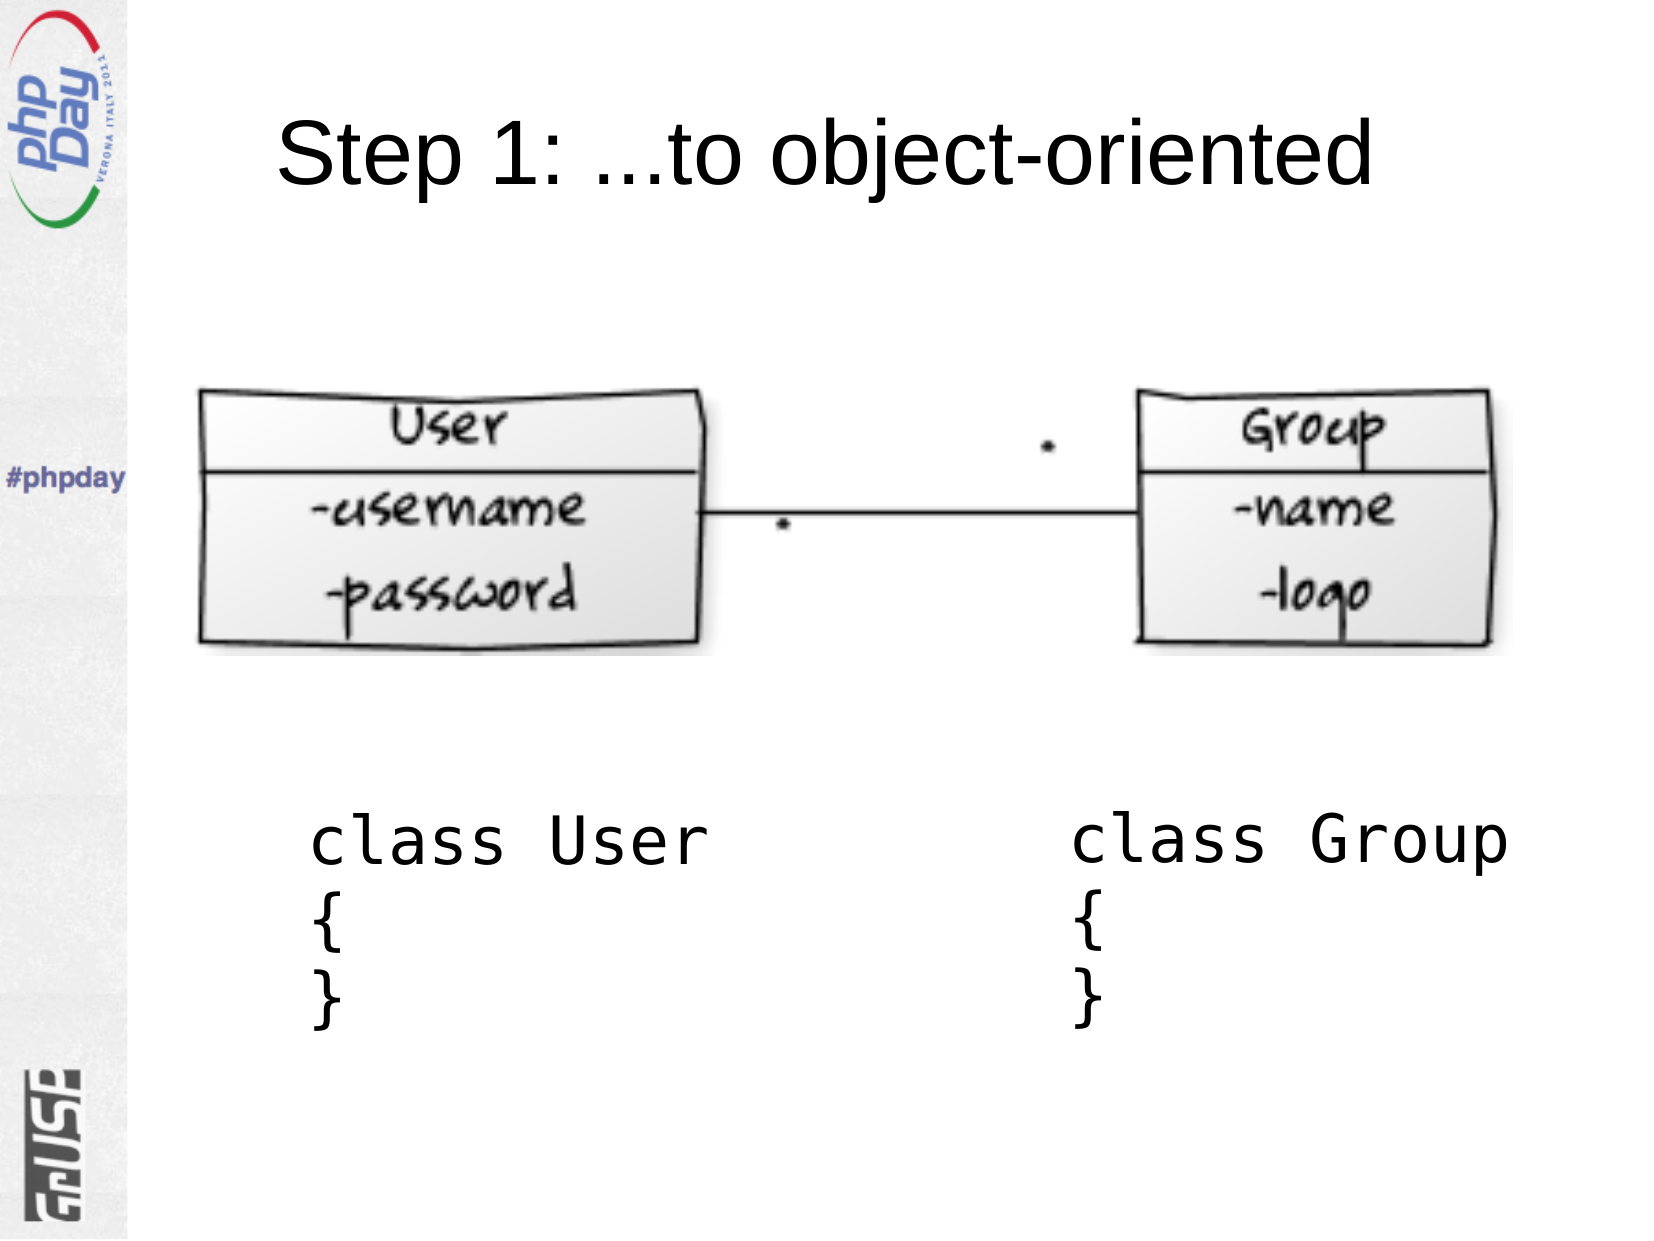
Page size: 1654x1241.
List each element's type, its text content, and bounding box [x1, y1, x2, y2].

title Step 1: ...to object-oriented [82, 49, 1571, 257]
text_box class Group { } [1068, 762, 1558, 1073]
subtitle class User { } [307, 769, 722, 1070]
picture [0, 0, 1654, 1241]
